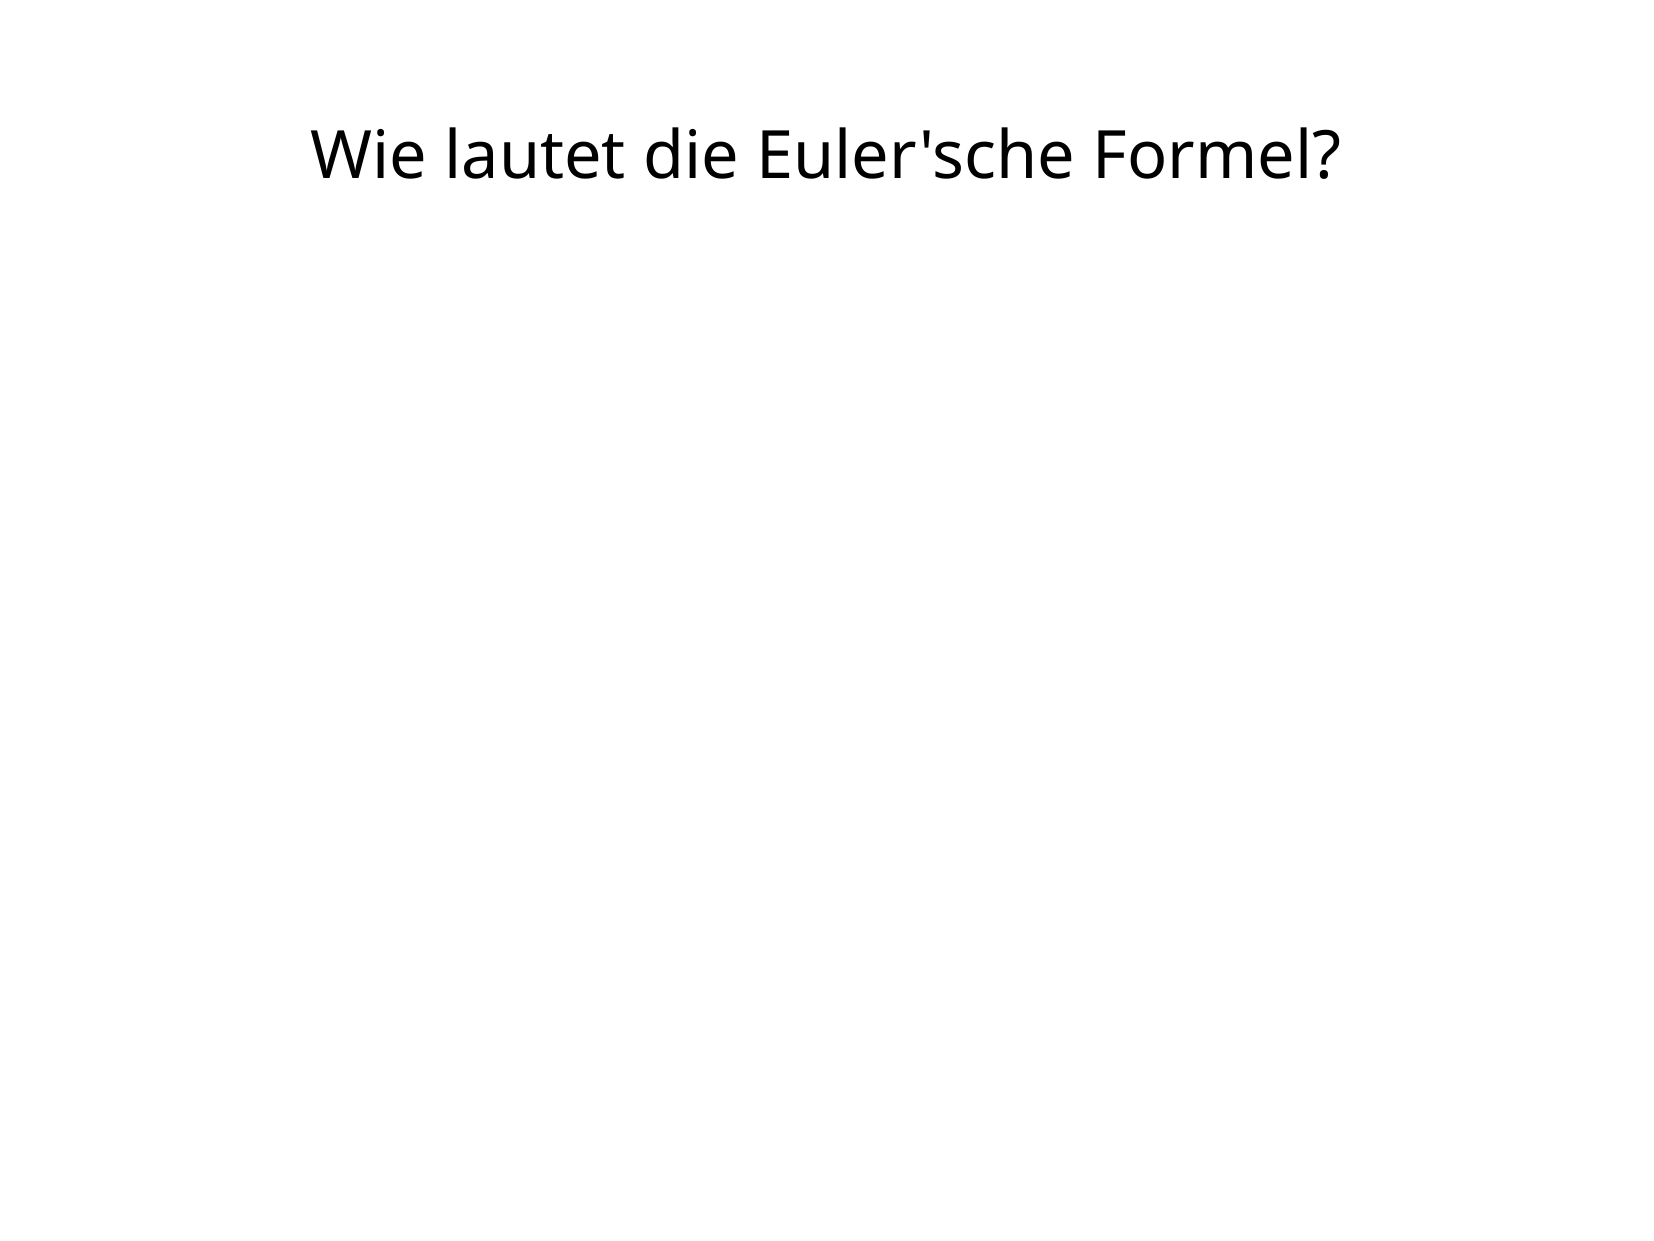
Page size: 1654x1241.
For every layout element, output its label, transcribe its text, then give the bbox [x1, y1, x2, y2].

title Wie lautet die Euler'sche Formel? [82, 49, 1571, 257]
